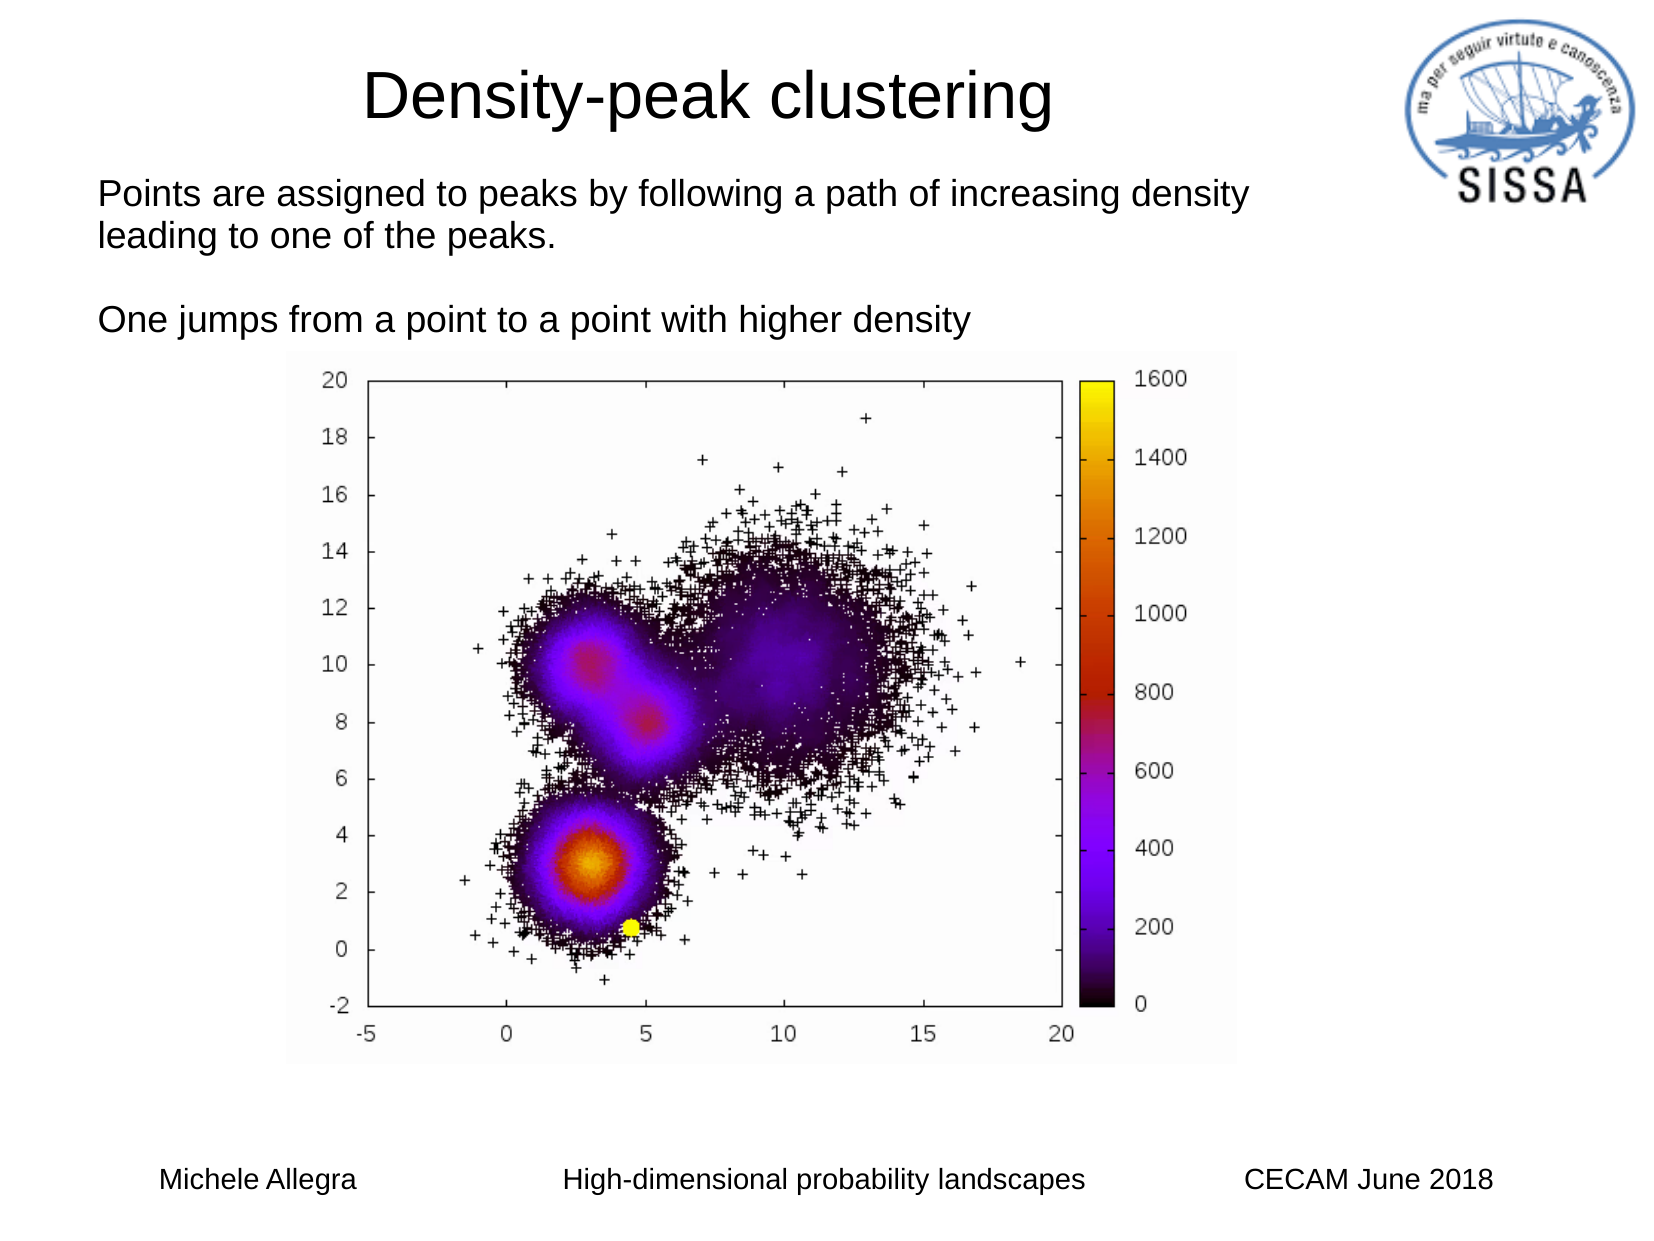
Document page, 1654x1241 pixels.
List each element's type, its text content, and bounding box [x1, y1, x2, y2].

title Michele Allegra High-dimensional probability landscapes CECAM June 2018 [82, 1141, 1571, 1217]
text_box [285, 475, 1238, 1065]
picture [1391, 16, 1652, 207]
text_box Points are assigned to peaks by following a path of increasing density leading to one of the peaks. One jumps from a point to a point with higher density [82, 165, 1382, 475]
title Density-peak clustering [82, 44, 1335, 147]
